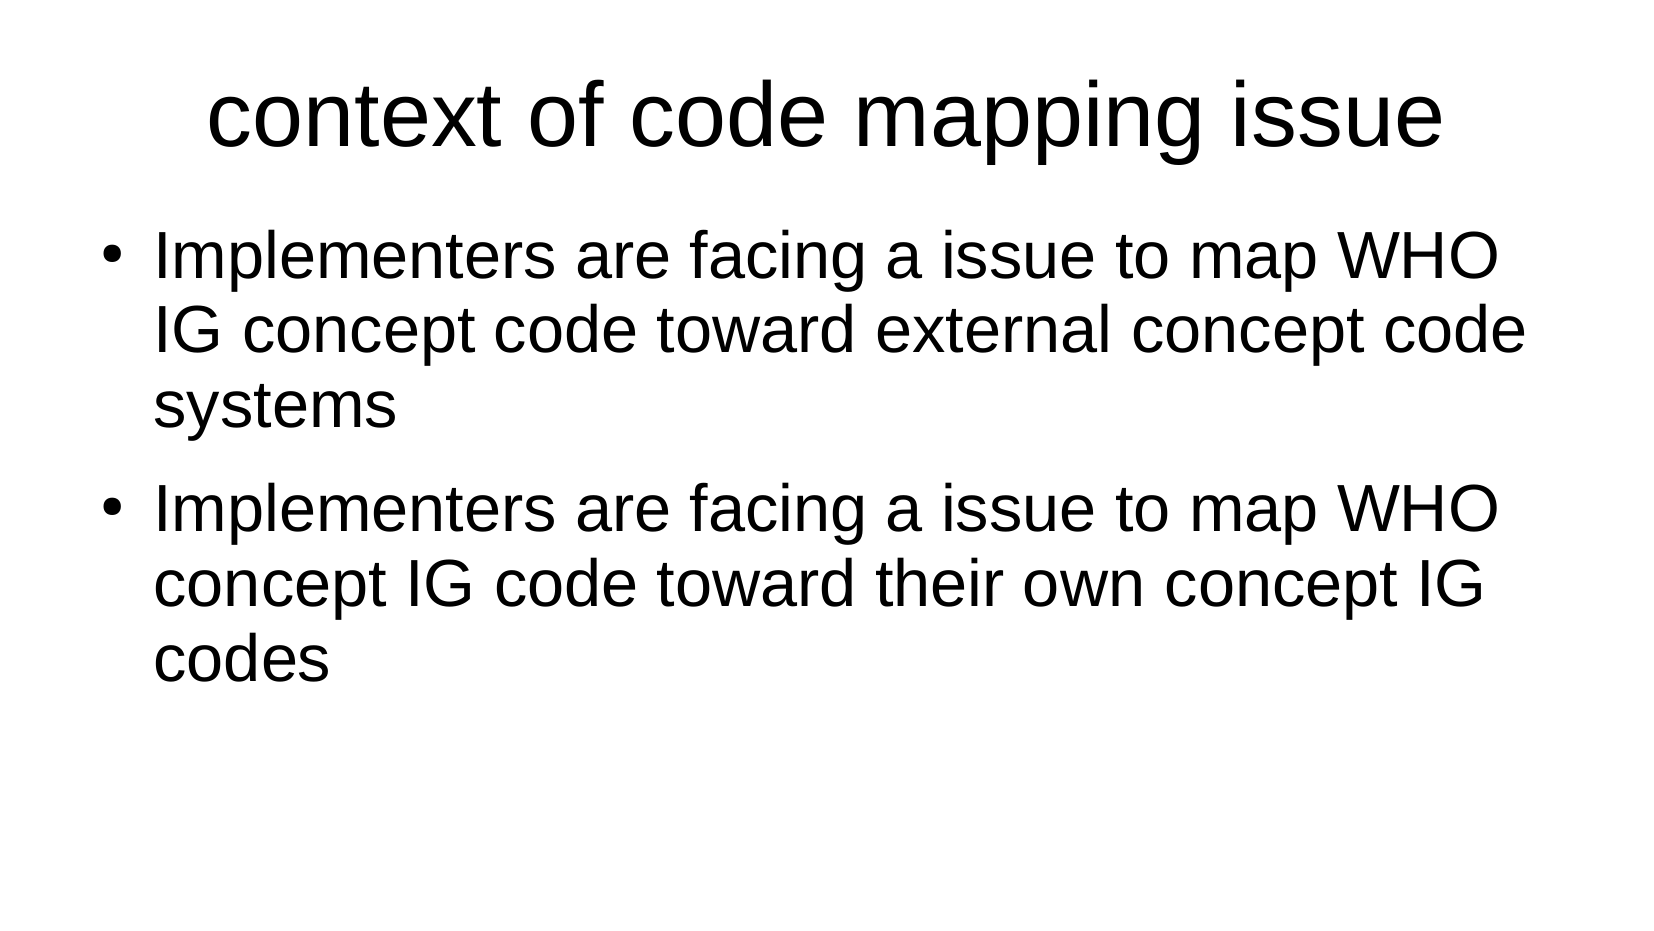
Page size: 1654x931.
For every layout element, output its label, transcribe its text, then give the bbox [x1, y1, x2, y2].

list Implementers are facing a issue to map WHO IG concept code toward external concept code systems Implementers are facing a issue to map WHO concept IG code toward their own concept IG codes [82, 217, 1571, 758]
title context of code mapping issue [82, 37, 1571, 193]
